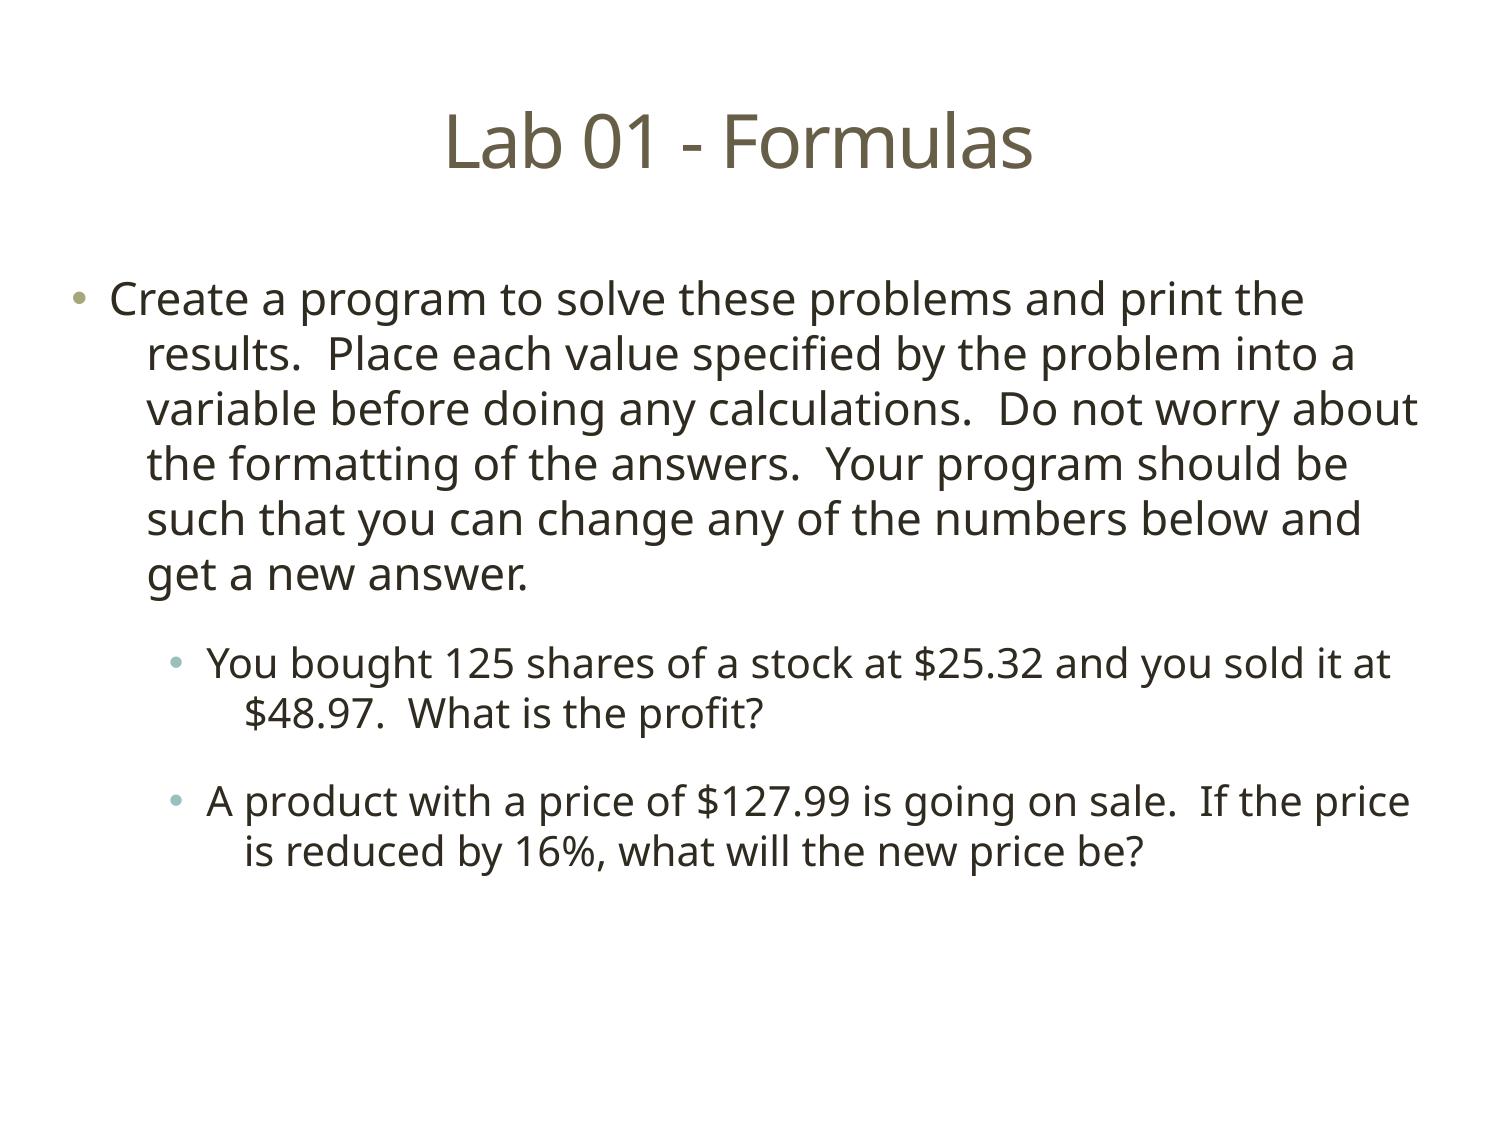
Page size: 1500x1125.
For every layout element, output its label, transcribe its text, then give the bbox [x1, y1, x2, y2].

list Create a program to solve these problems and print the results. Place each value specified by the problem into a variable before doing any calculations. Do not worry about the formatting of the answers. Your program should be such that you can change any of the numbers below and get a new answer. You bought 125 shares of a stock at $25.32 and you sold it at $48.97. What is the profit? A product with a price of $127.99 is going on sale. If the price is reduced by 16%, what will the new price be? [18, 262, 1460, 1098]
title Lab 01 - Formulas [18, 45, 1460, 233]
